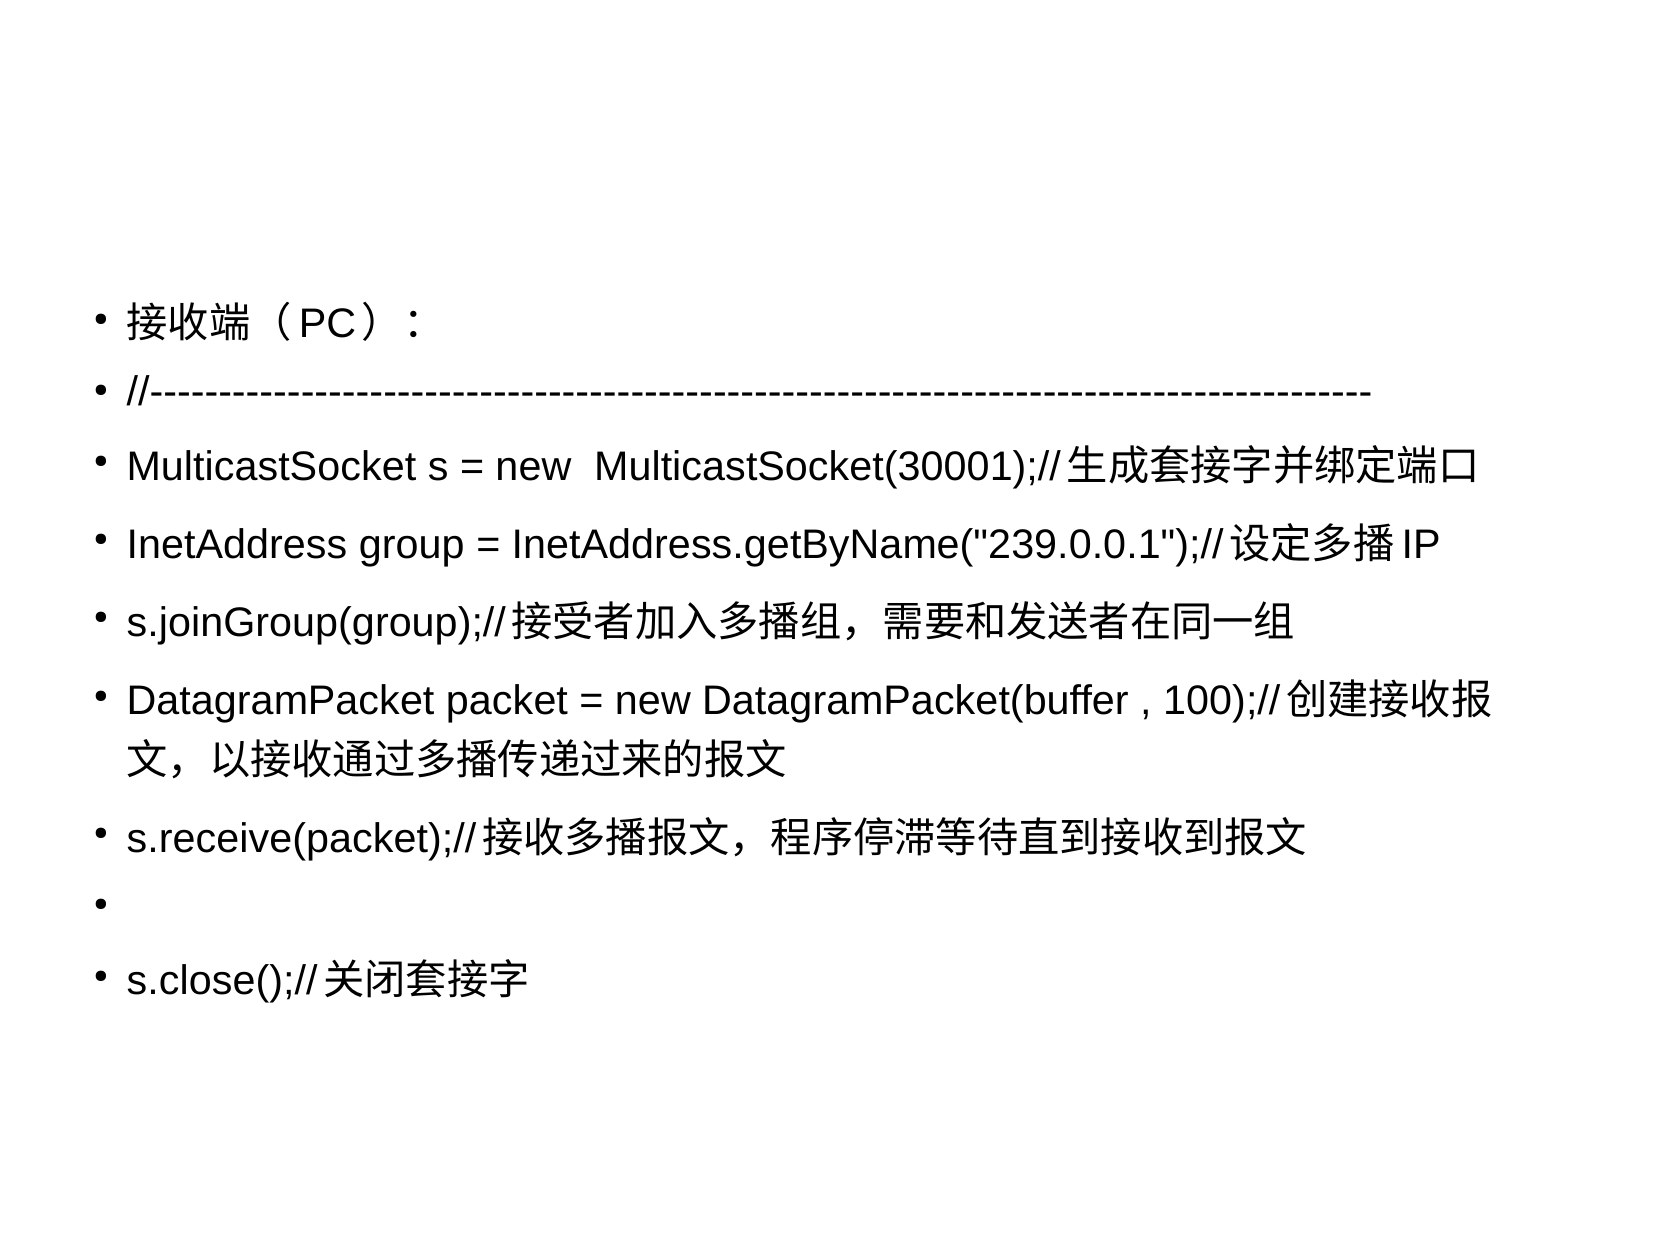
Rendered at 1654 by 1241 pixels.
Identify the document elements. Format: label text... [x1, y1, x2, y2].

list 接收端（PC）： //----------------------------------------------------------------------------------------- MulticastSocket s = new MulticastSocket(30001);//生成套接字并绑定端口 InetAddress group = InetAddress.getByName("239.0.0.1");//设定多播IP s.joinGroup(group);//接受者加入多播组，需要和发送者在同一组 DatagramPacket packet = new DatagramPacket(buffer , 100);//创建接收报文，以接收通过多播传递过来的报文 s.receive(packet);//接收多播报文，程序停滞等待直到接收到报文 s.close();//关闭套接字 [82, 290, 1571, 1010]
